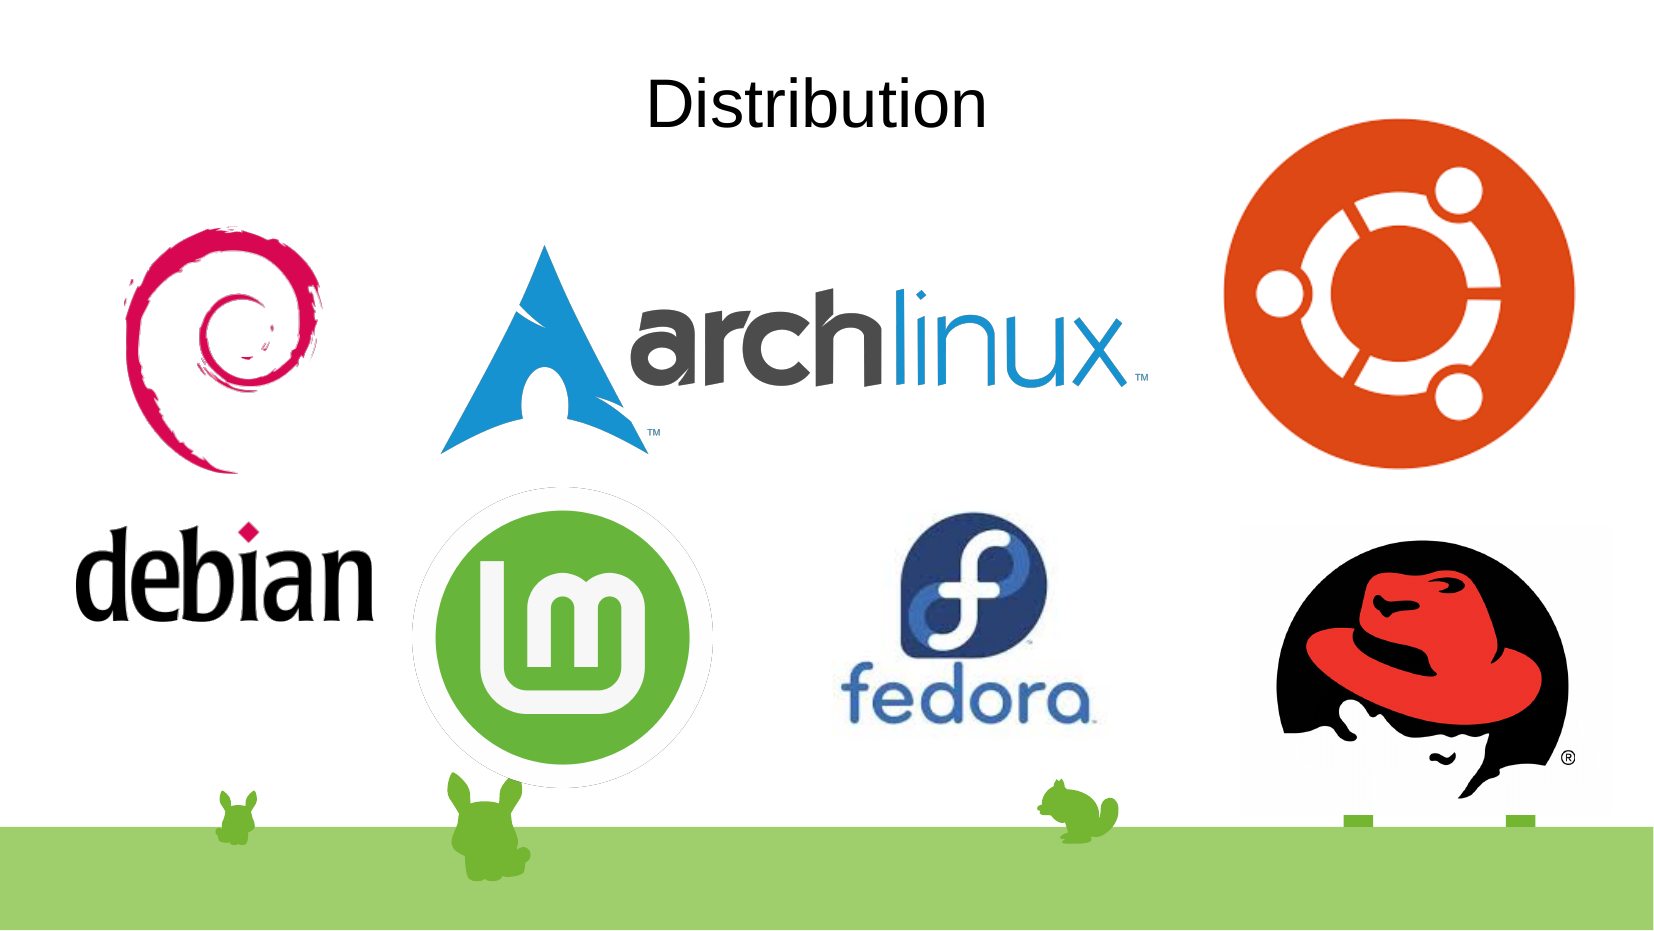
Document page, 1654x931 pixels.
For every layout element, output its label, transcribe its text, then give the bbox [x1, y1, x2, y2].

picture [1239, 524, 1613, 816]
picture [1223, 118, 1576, 470]
picture [732, 487, 1202, 750]
title Distribution [88, 29, 1565, 178]
picture [412, 487, 713, 788]
picture [412, 224, 1163, 475]
picture [75, 224, 376, 622]
